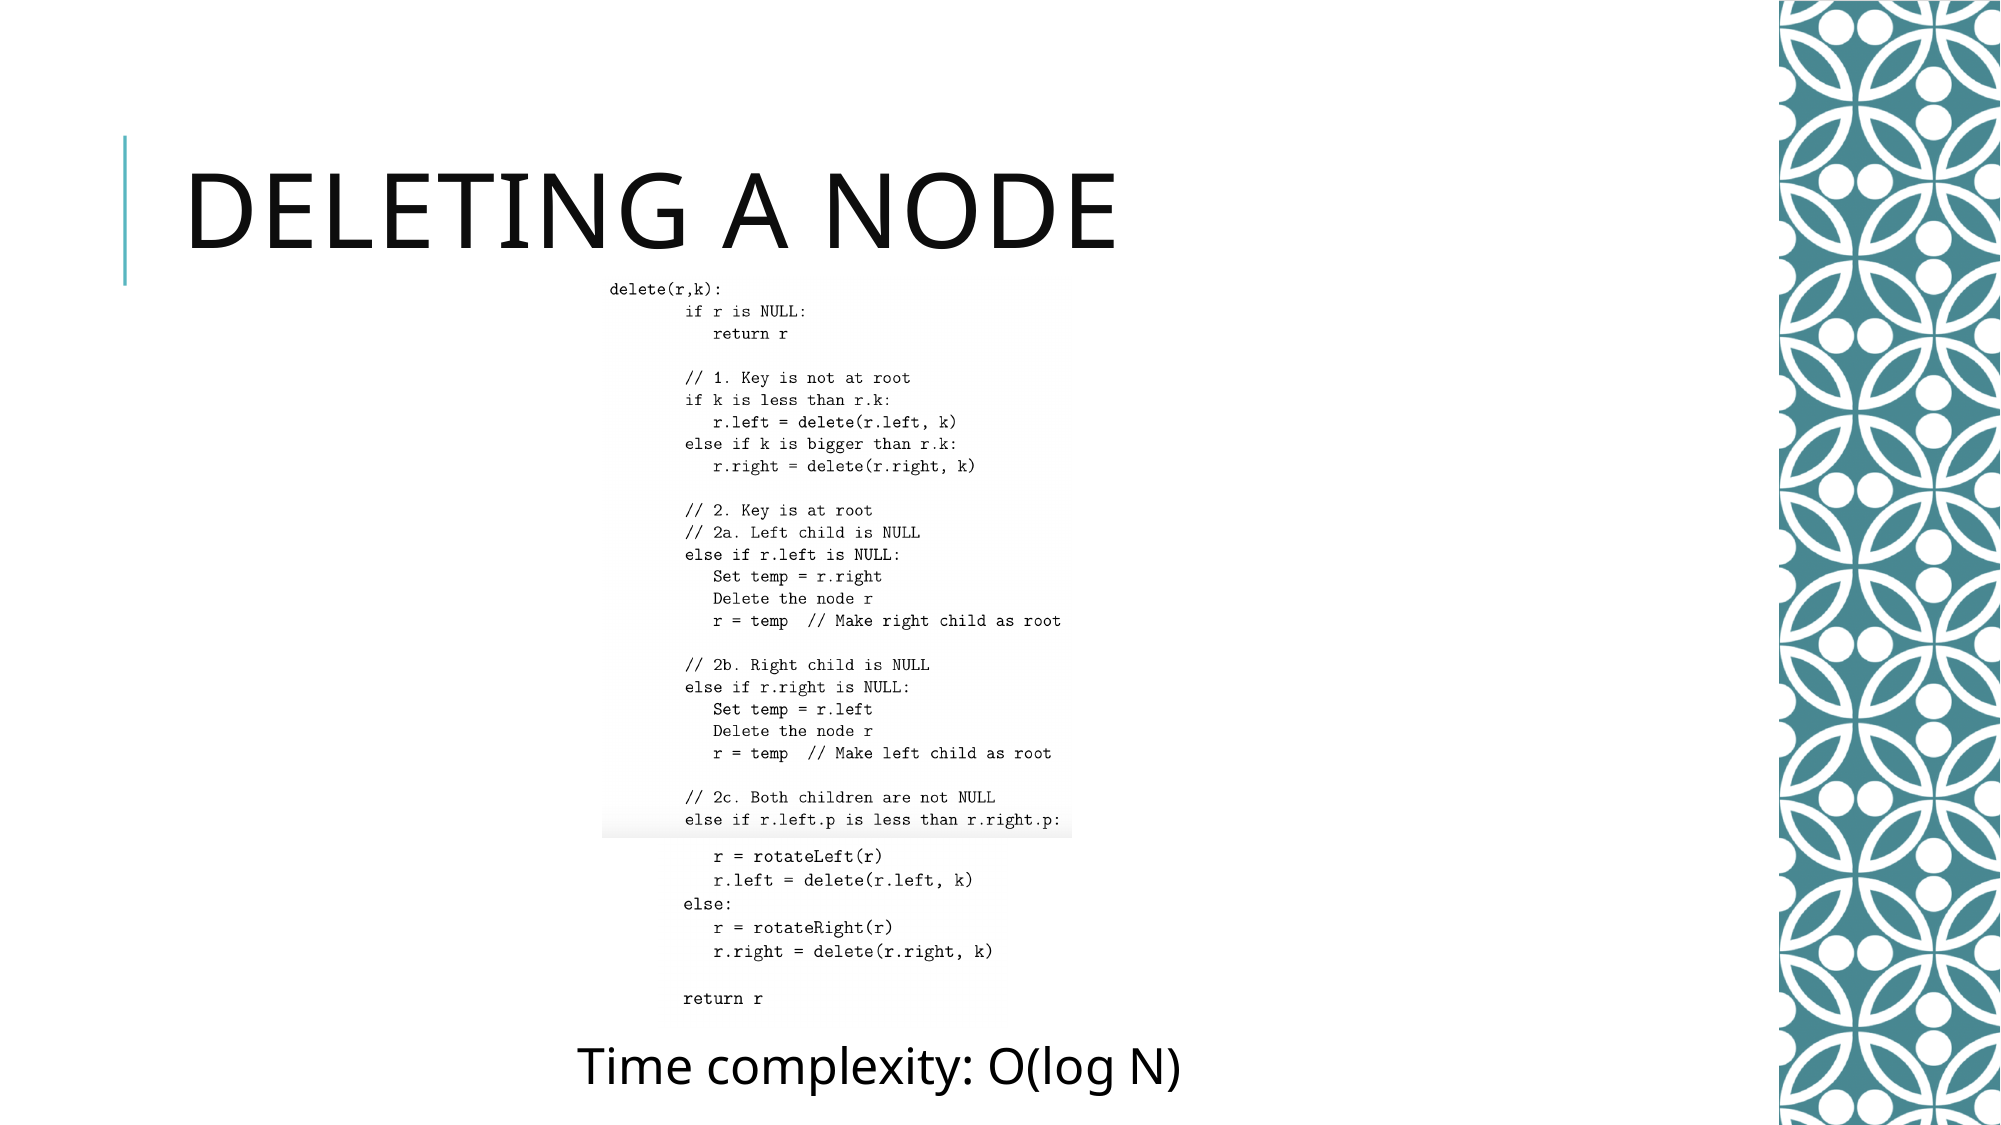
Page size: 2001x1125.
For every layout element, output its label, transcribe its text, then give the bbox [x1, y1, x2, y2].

text_box Time complexity: O(log N) [563, 1027, 1197, 1103]
picture [602, 276, 1072, 1027]
title Deleting a node [168, 96, 1763, 342]
picture [1778, 0, 2001, 1125]
